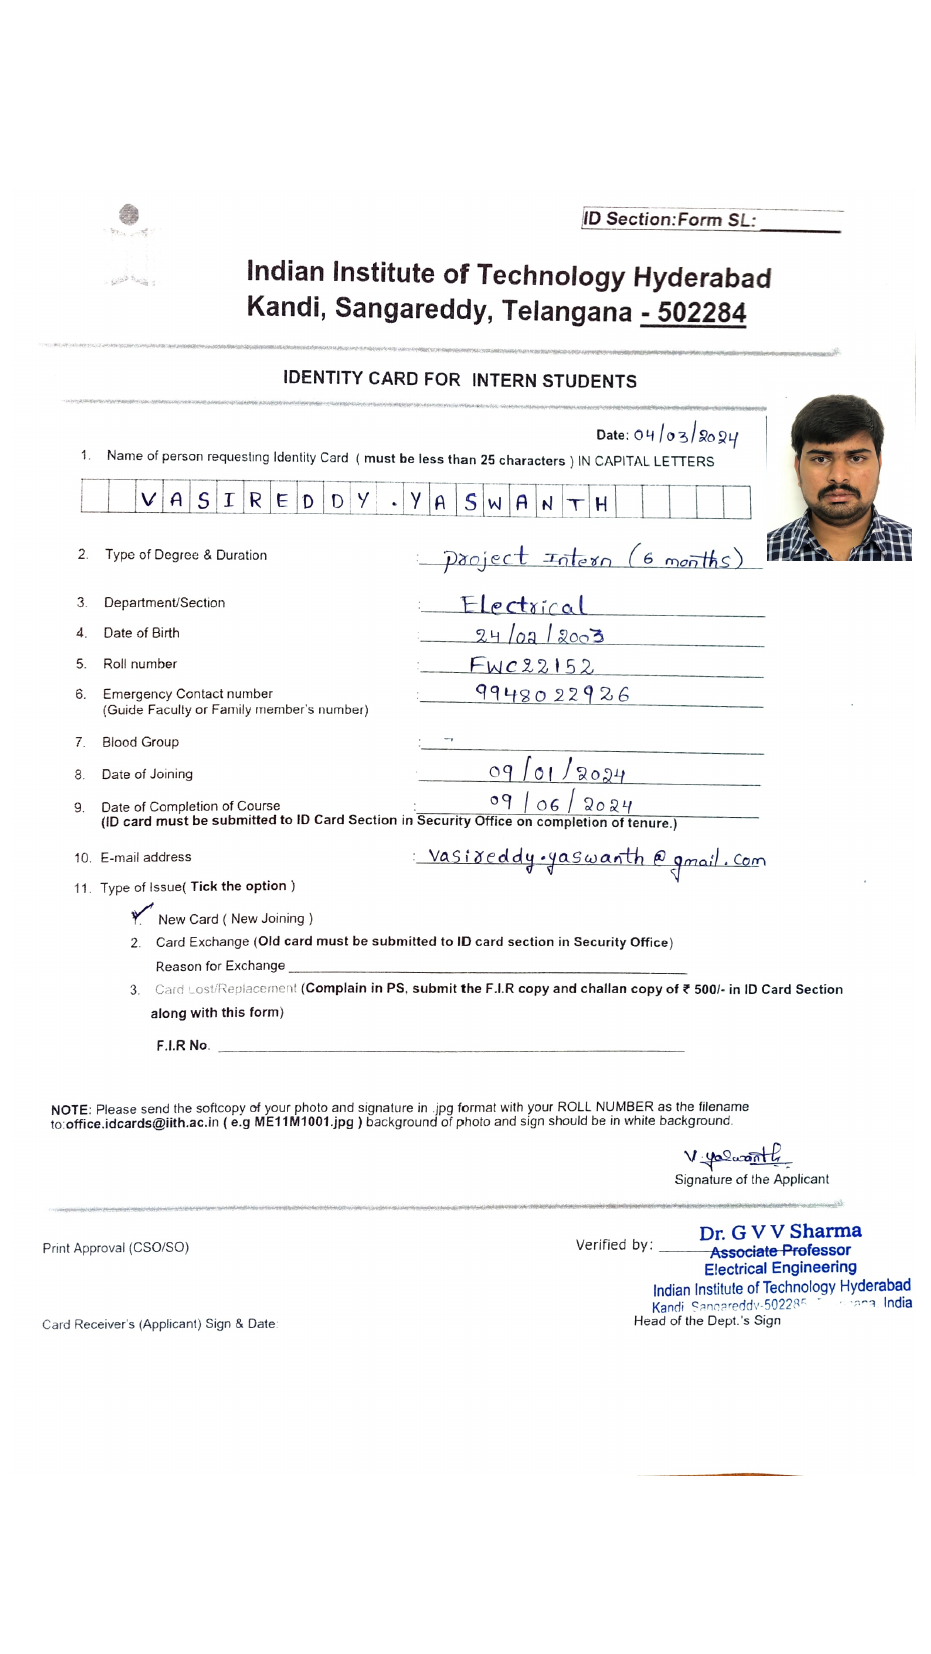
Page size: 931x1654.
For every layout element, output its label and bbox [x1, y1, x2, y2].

picture [9, 187, 916, 1477]
